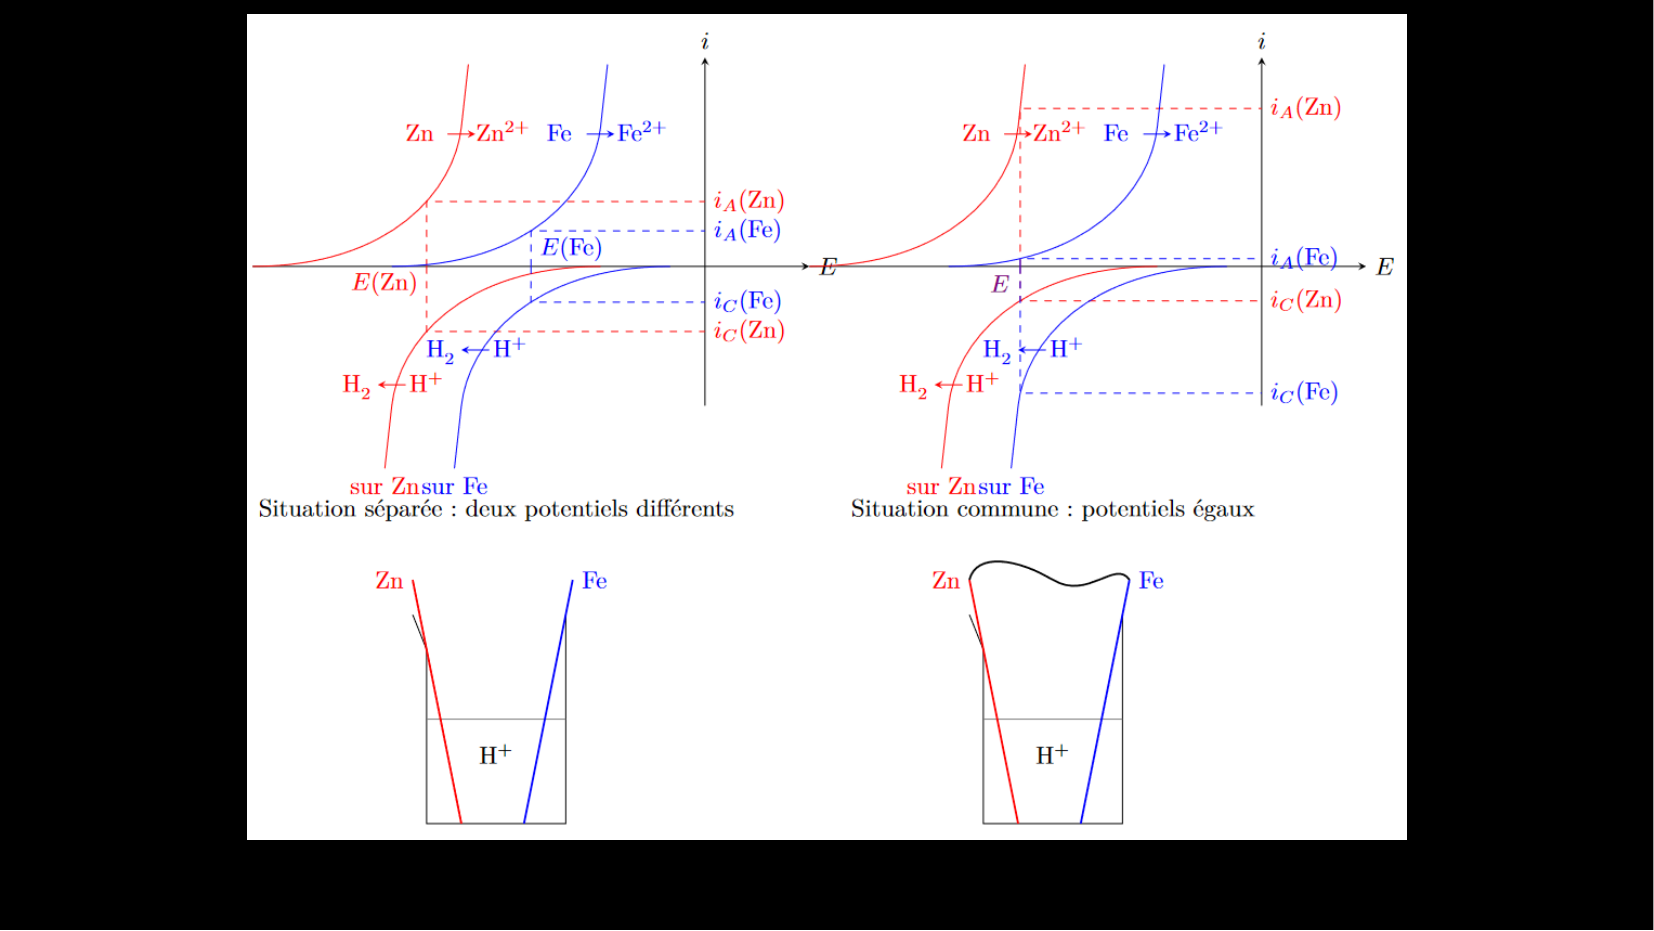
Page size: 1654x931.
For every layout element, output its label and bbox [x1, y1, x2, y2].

picture [247, 14, 1407, 841]
